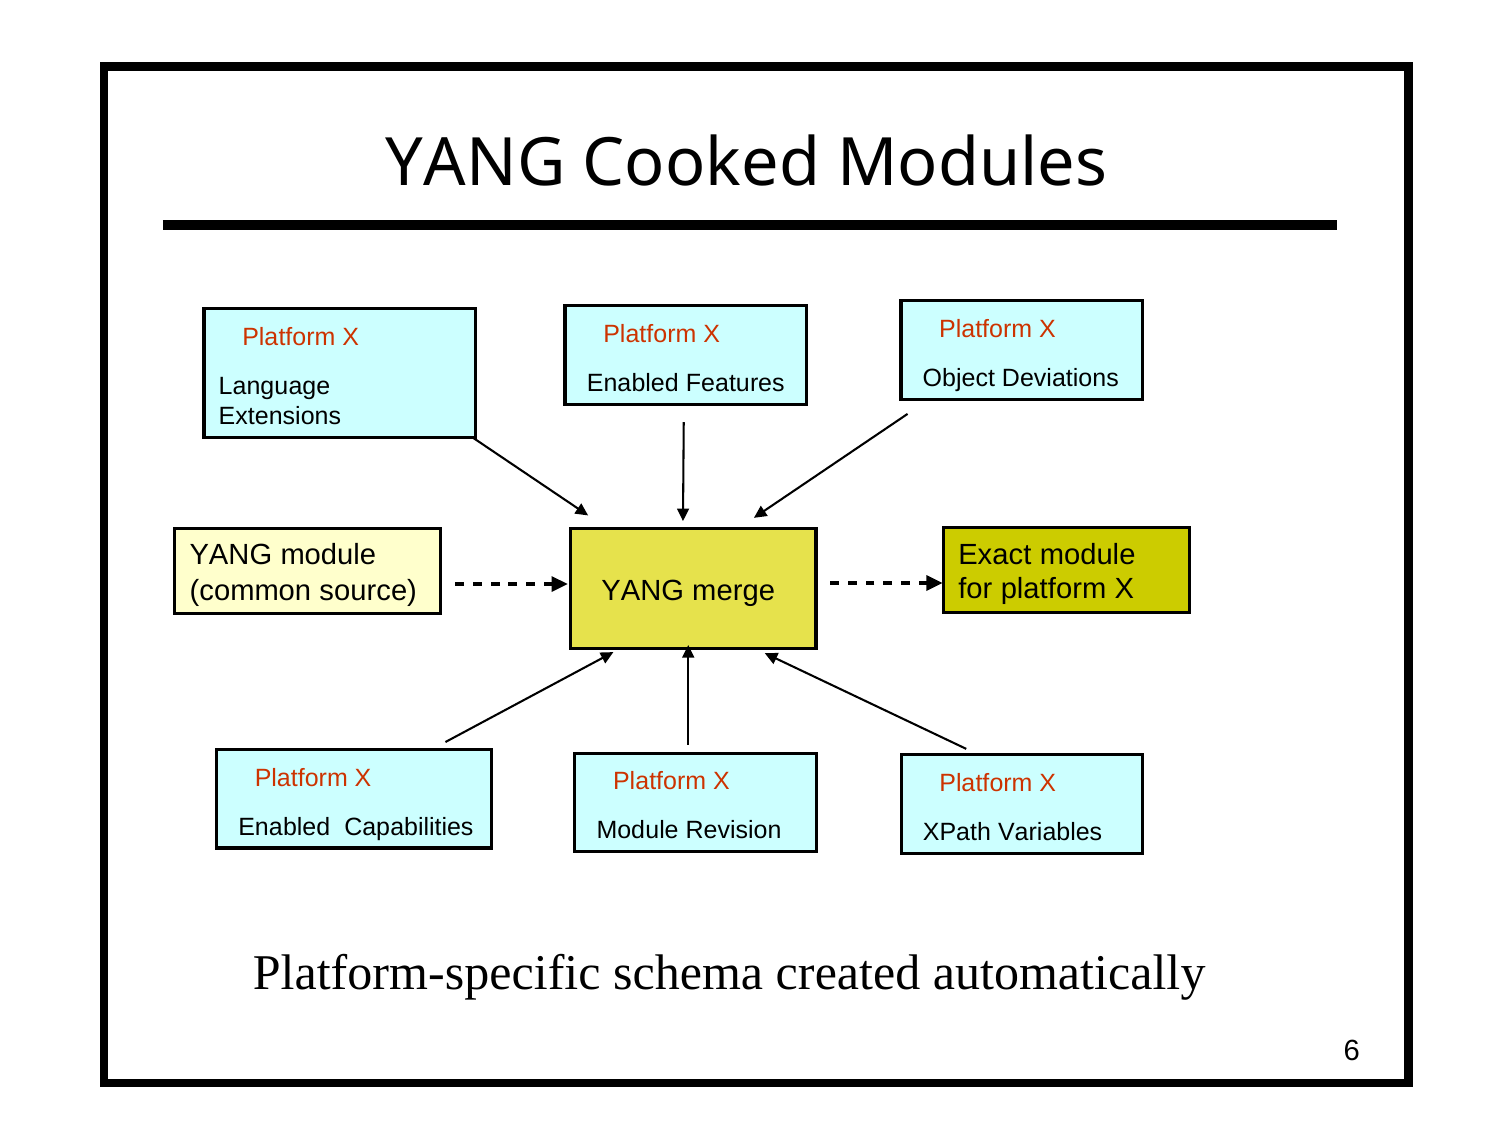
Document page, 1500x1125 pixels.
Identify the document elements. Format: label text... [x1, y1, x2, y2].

text_box Exact module for platform X [943, 527, 1190, 613]
text_box Platform-specific schema created automatically [238, 932, 1222, 1008]
text_box Platform X Language Extensions [203, 308, 476, 438]
text_box Platform X Object Deviations [900, 300, 1143, 400]
text_box YANG module (common source) [174, 528, 441, 614]
text_box Platform X XPath Variables [901, 754, 1143, 854]
text_box Platform X Enabled Capabilities [216, 749, 492, 849]
text_box YANG merge [570, 528, 817, 649]
title YANG Cooked Modules [162, 59, 1332, 213]
text_box Platform X Enabled Features [564, 305, 807, 405]
text_box Platform X Module Revision [574, 753, 817, 852]
